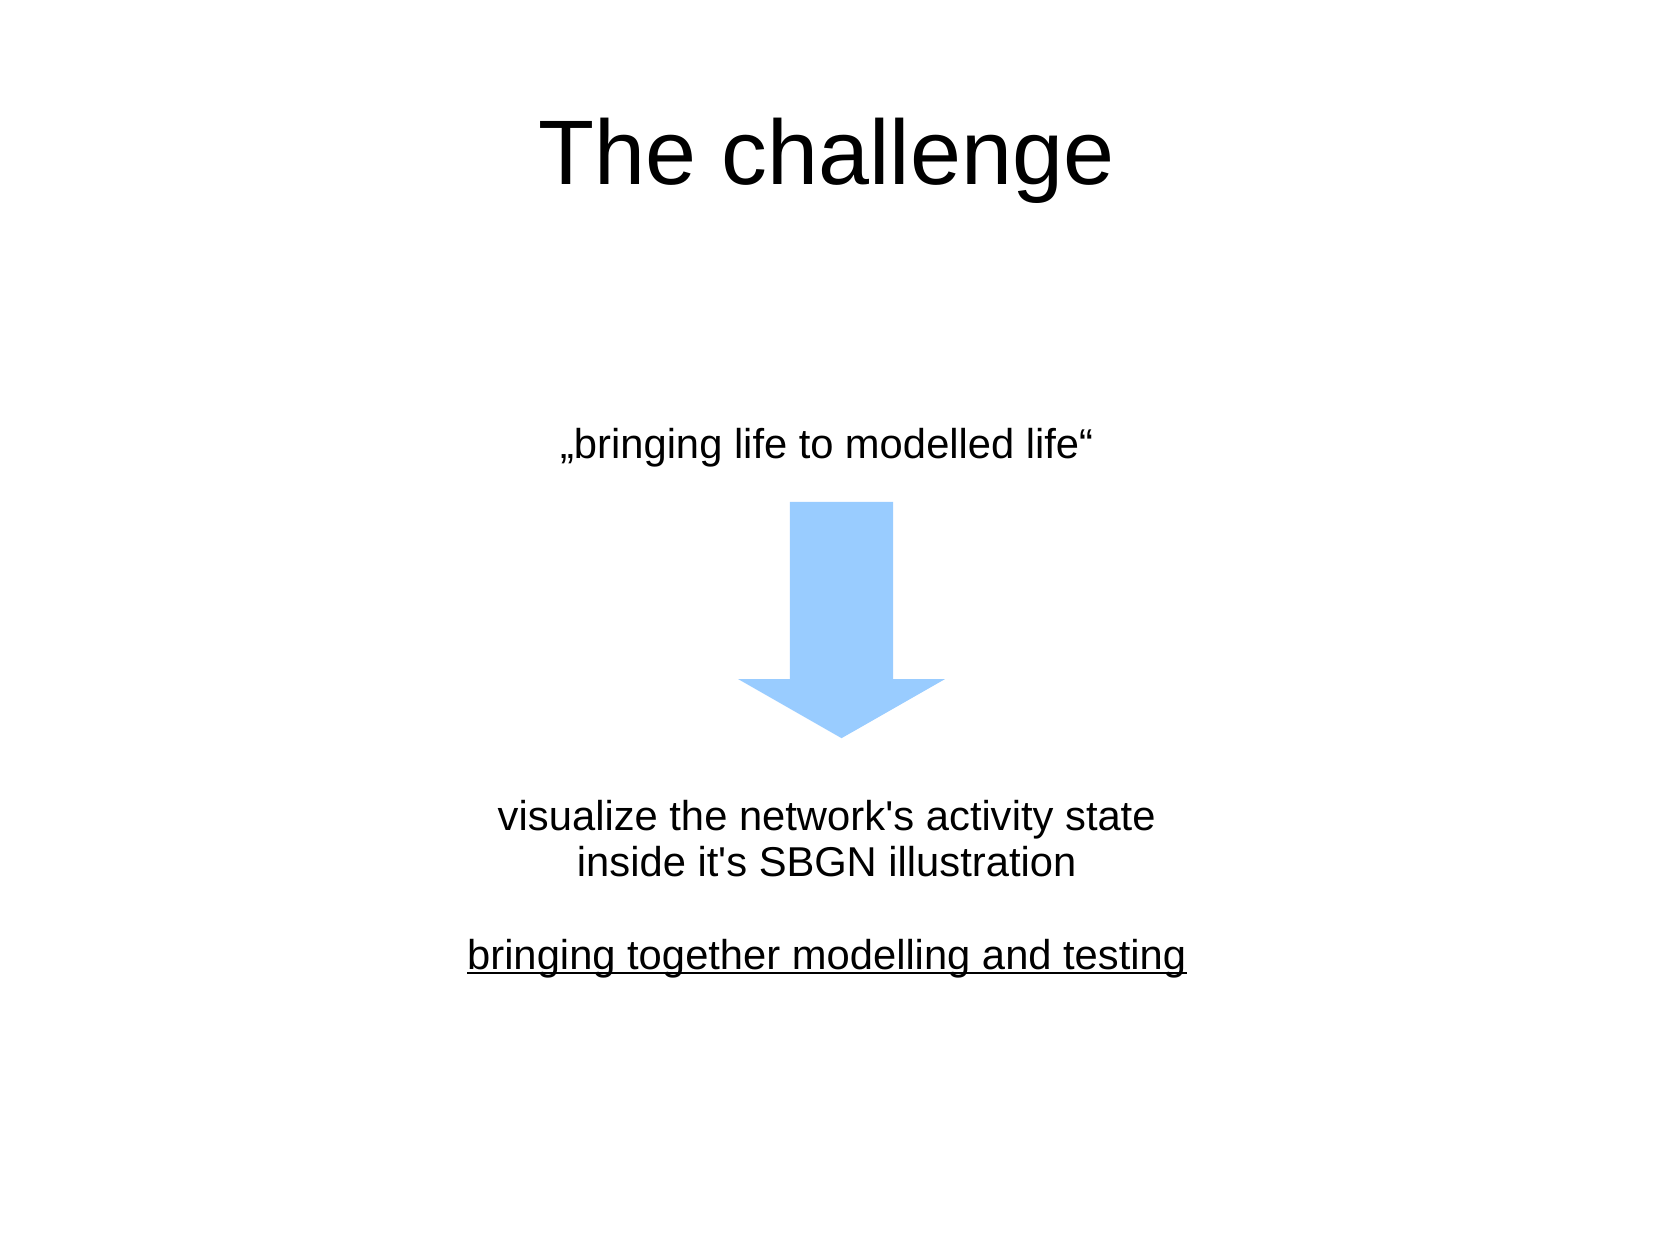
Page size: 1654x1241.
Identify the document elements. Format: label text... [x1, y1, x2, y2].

title The challenge [82, 56, 1571, 250]
subtitle „bringing life to modelled life“ visualize the network's activity state inside it's SBGN illustration bringing together modelling and testing [82, 297, 1571, 1102]
text_box [738, 501, 945, 739]
